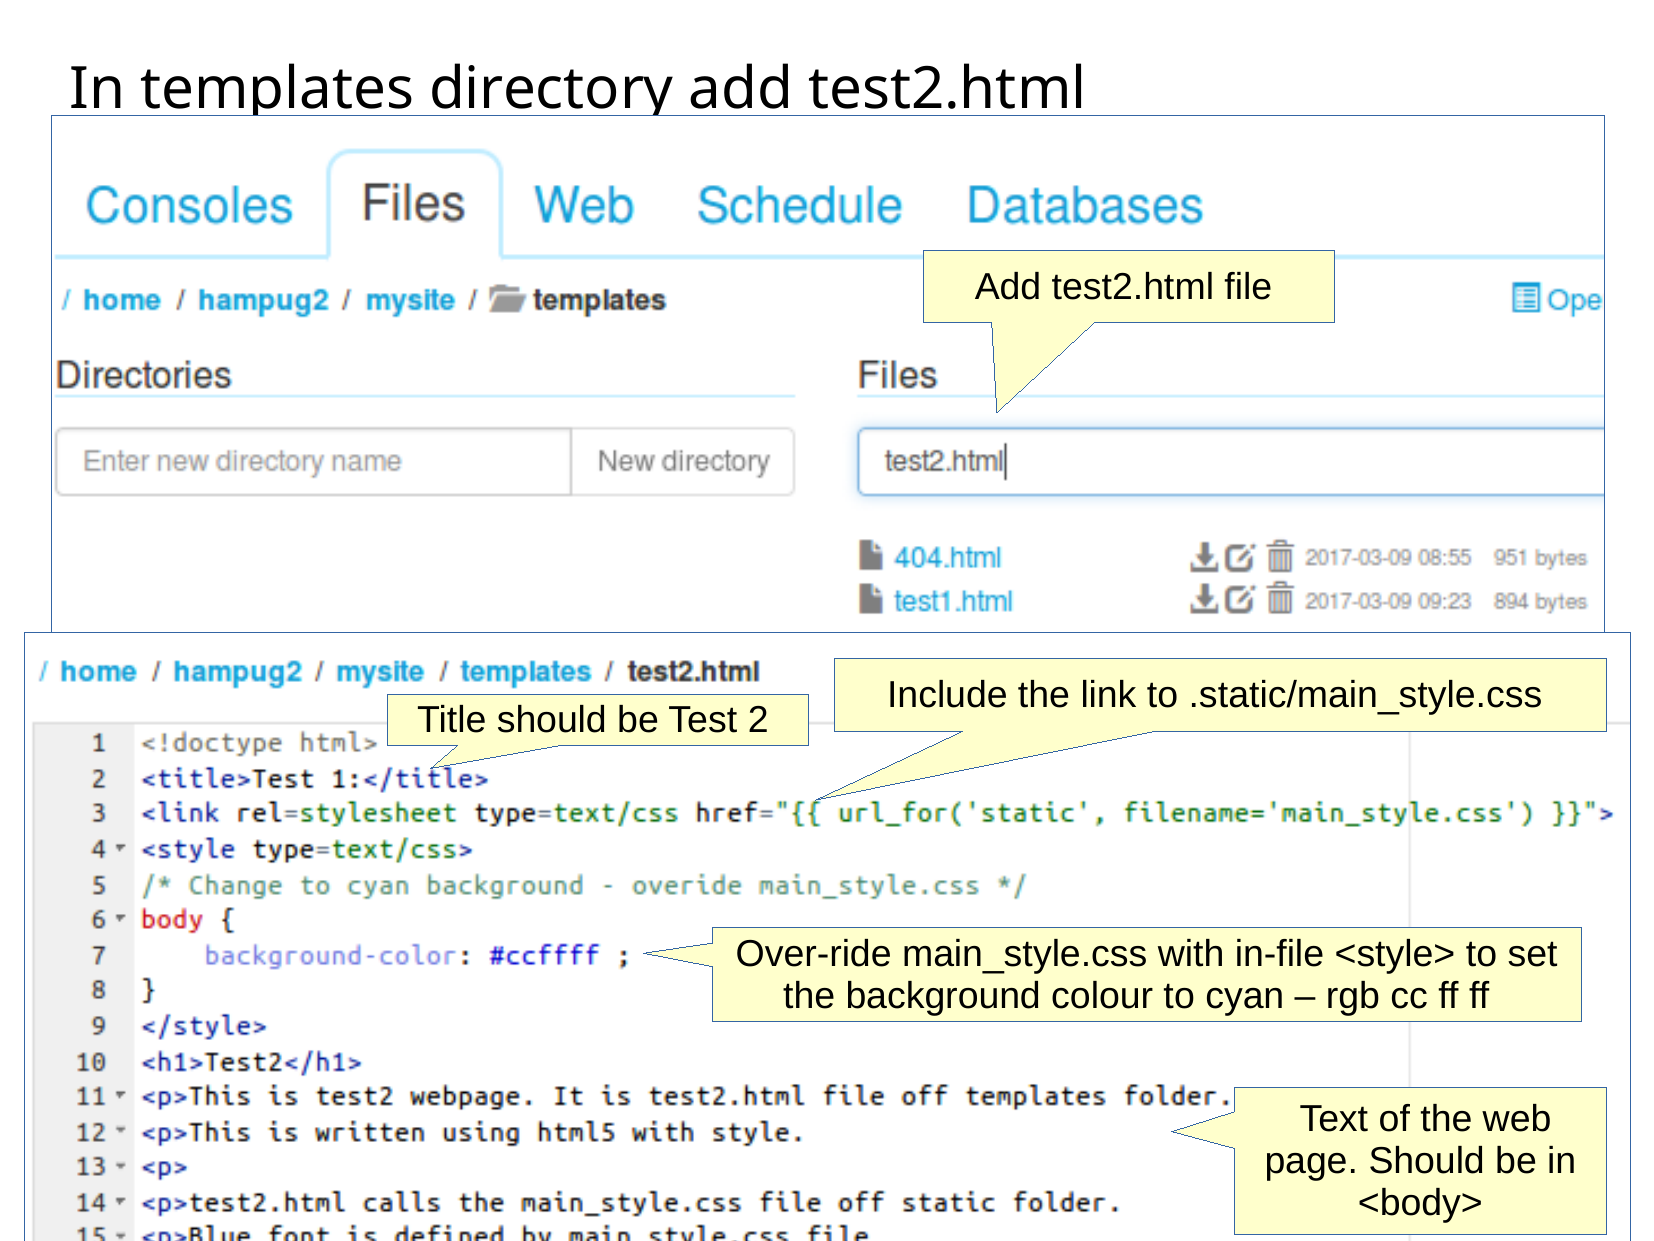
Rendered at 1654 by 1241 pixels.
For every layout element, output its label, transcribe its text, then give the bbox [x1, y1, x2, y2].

text_box In templates directory add test2.html [69, 34, 1558, 115]
picture [24, 115, 1631, 1241]
text_box Add test2.html file [923, 250, 1335, 413]
text_box Over-ride main_style.css with in-file <style> to set the background colour to cyan – rgb cc ff ff [643, 927, 1582, 1022]
text_box Text of the web page. Should be in <body> [1171, 1087, 1607, 1235]
text_box Include the link to .static/main_style.css [815, 658, 1607, 801]
text_box Title should be Test 2 [387, 694, 809, 769]
